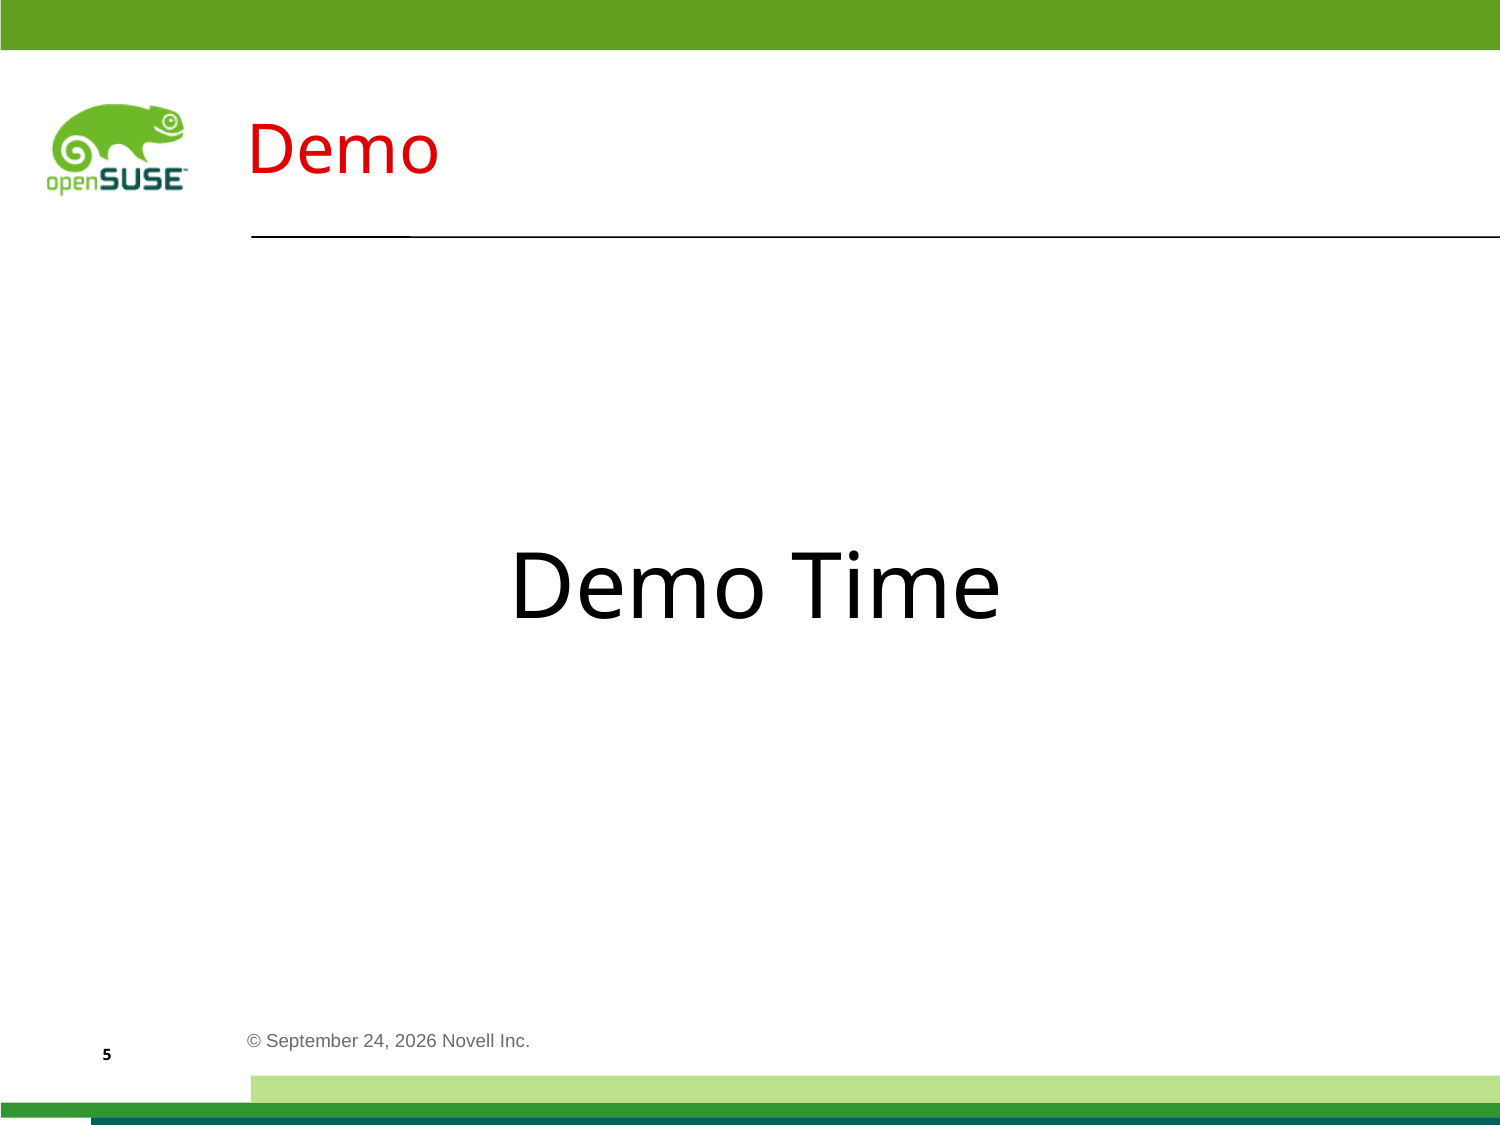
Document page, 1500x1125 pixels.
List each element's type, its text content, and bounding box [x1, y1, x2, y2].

title Demo [246, 60, 1409, 239]
picture [47, 104, 188, 197]
list Demo Time [493, 515, 1044, 657]
